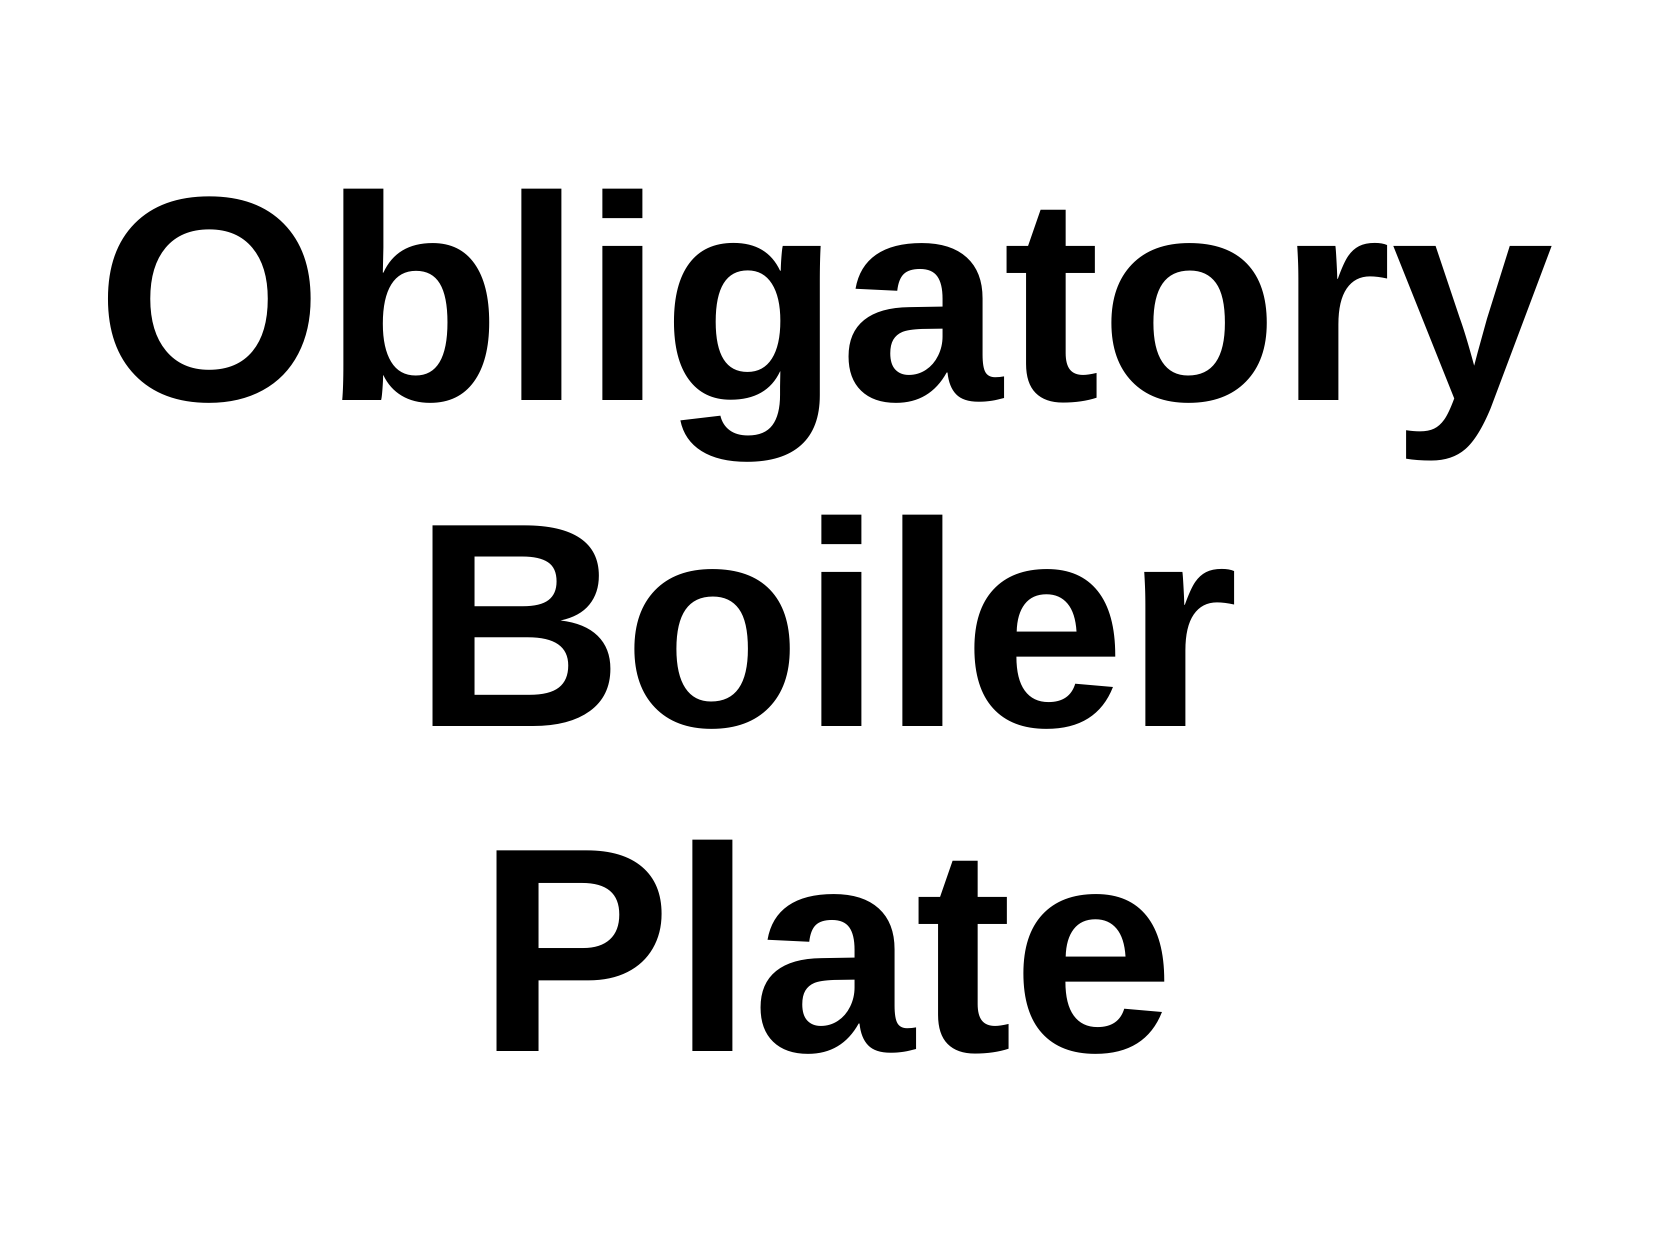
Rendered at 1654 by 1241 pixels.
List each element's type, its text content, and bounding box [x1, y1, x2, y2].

title Obligatory Boiler Plate [82, 49, 1571, 1201]
